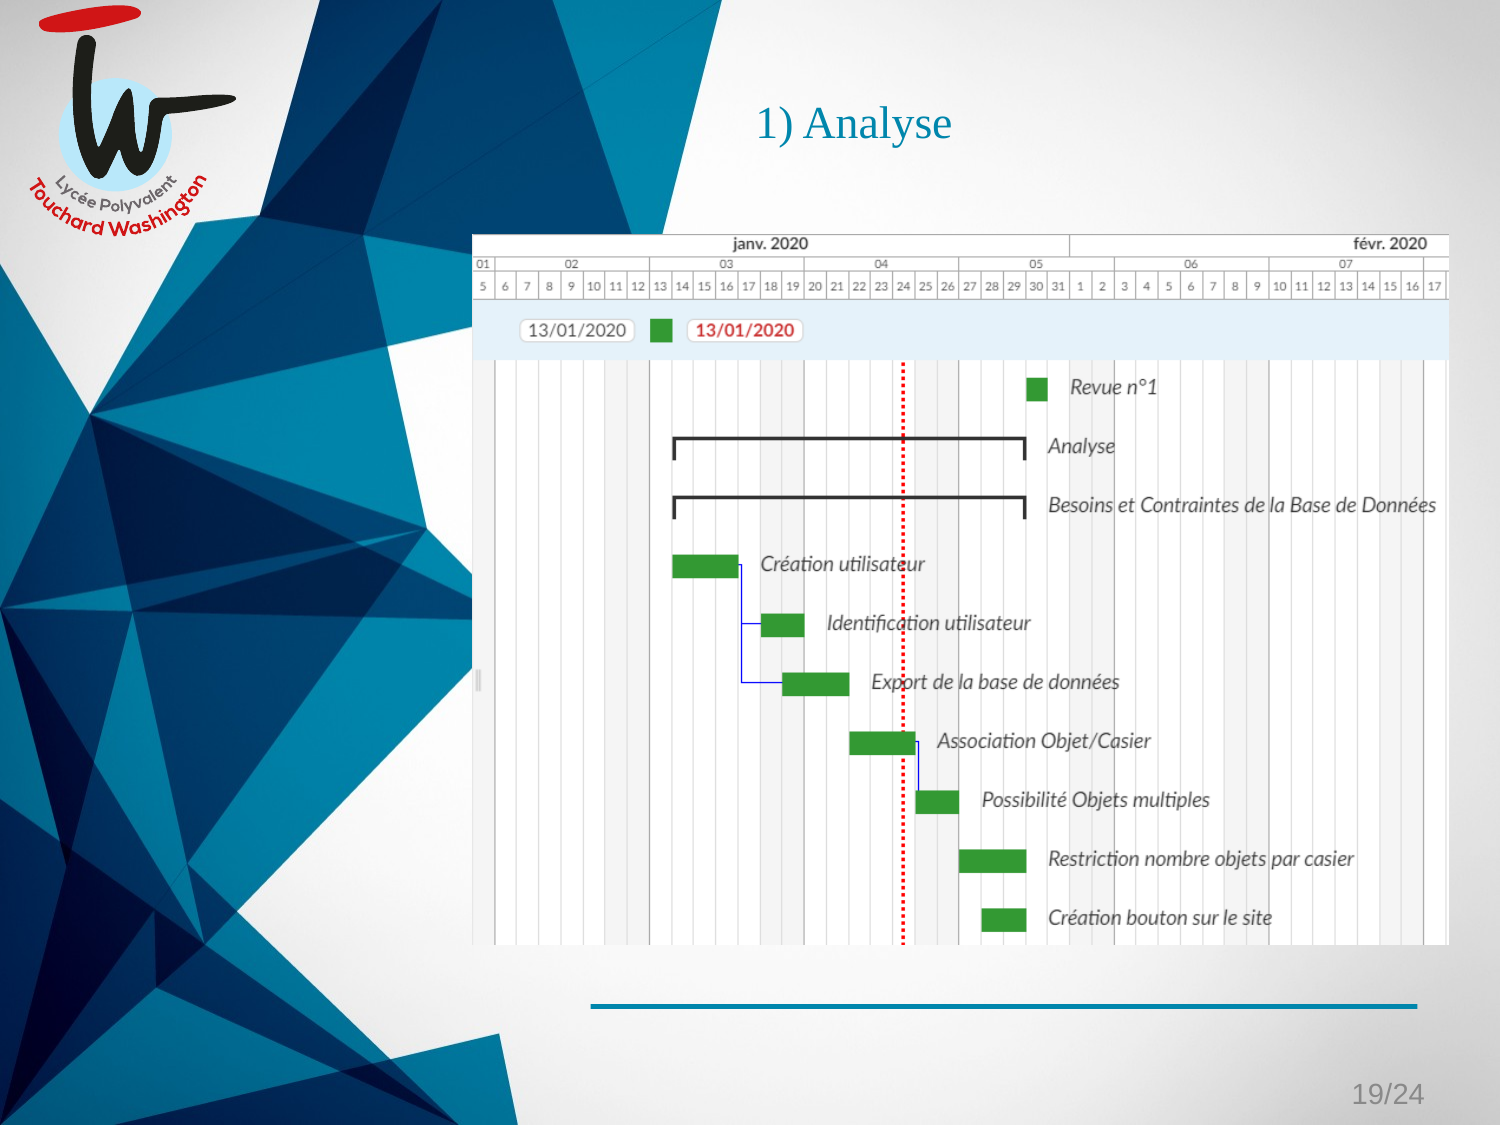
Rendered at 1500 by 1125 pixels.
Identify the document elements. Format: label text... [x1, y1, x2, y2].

picture [0, 0, 1500, 1125]
title 1) Analyse [237, 29, 953, 218]
